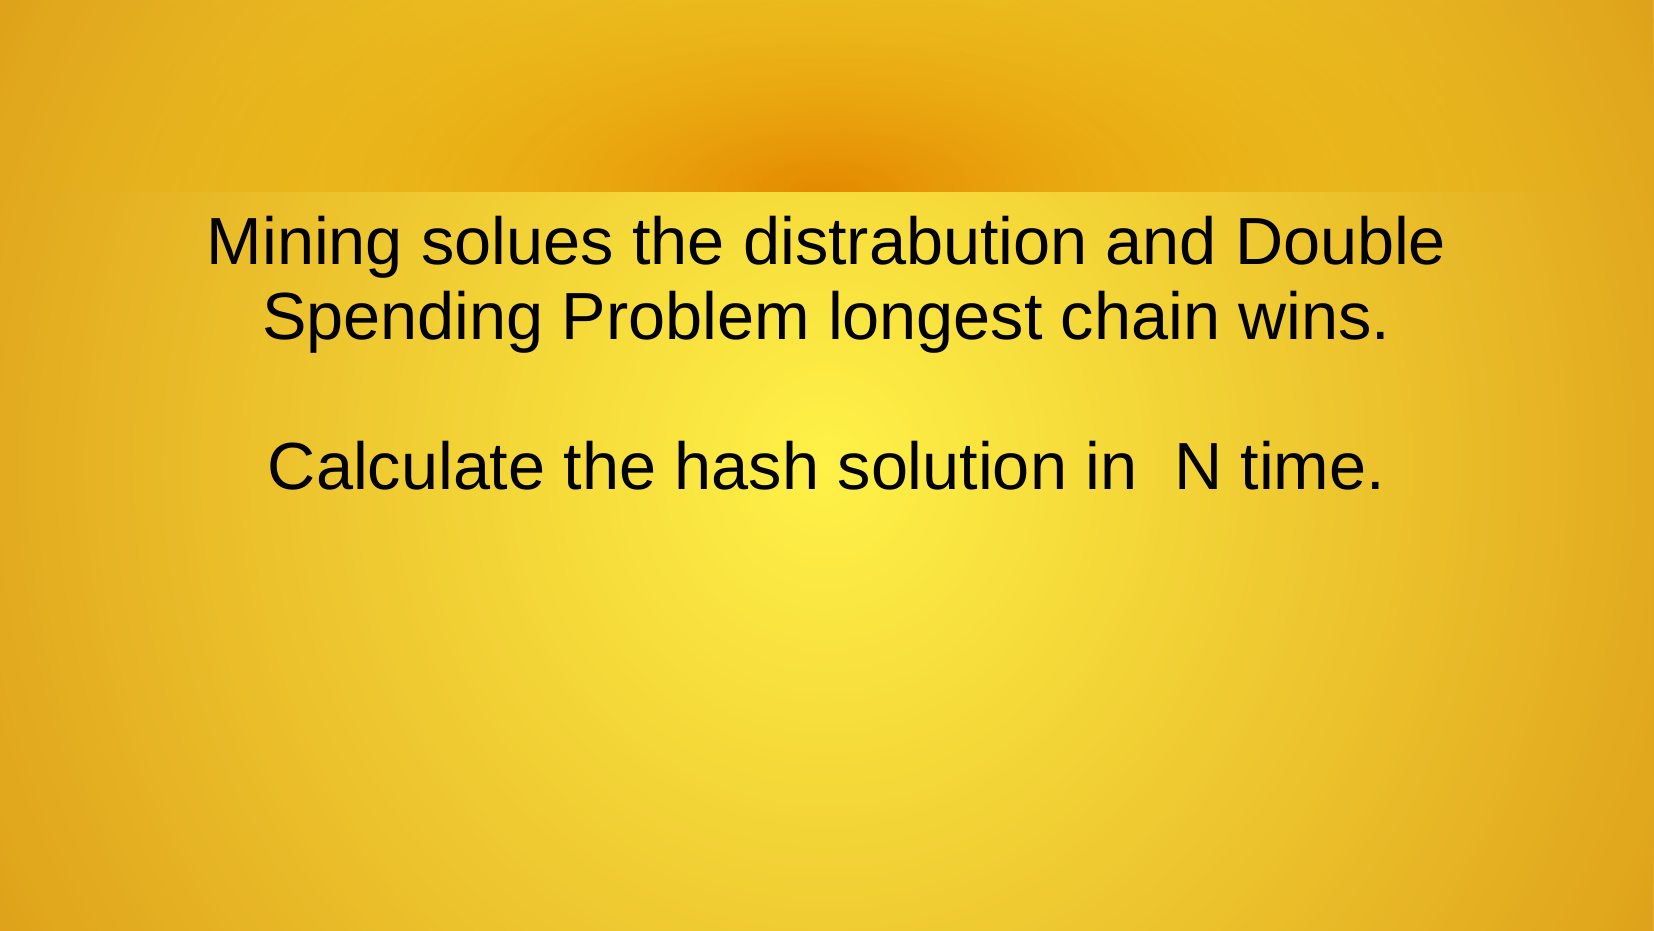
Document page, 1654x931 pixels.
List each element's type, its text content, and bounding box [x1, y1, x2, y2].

subtitle Mining solues the distrabution and Double Spending Problem longest chain wins. Calculate the hash solution in N time. [82, 35, 1571, 748]
